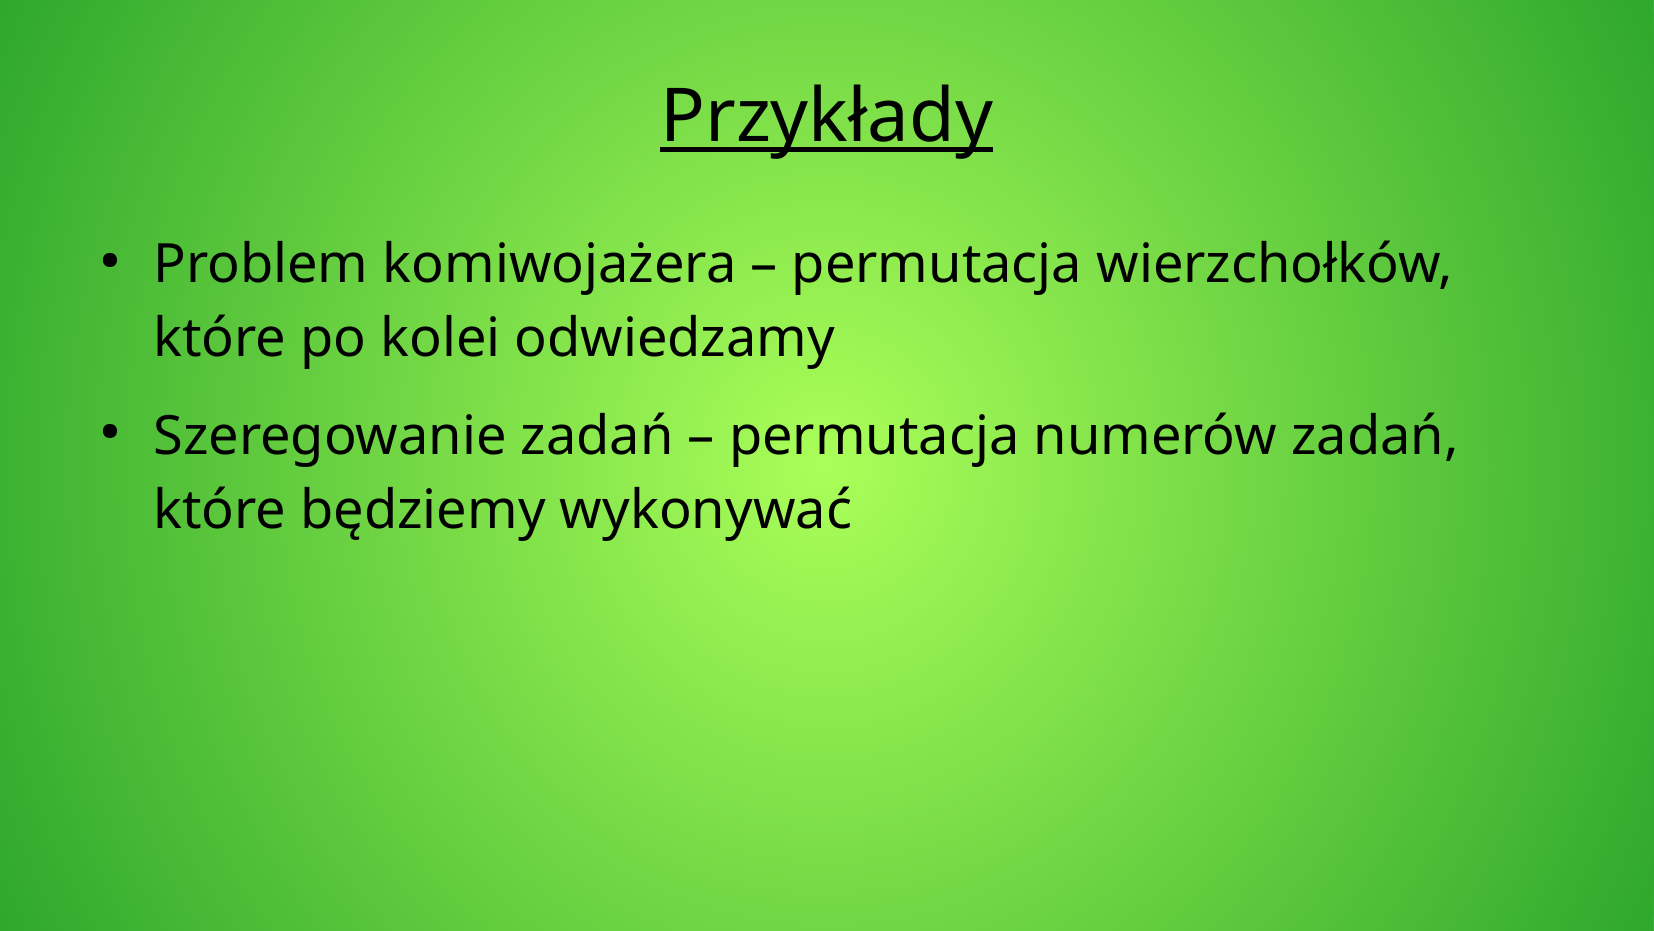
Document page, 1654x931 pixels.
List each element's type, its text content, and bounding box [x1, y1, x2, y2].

list Problem komiwojażera – permutacja wierzchołków, które po kolei odwiedzamy Szeregowanie zadań – permutacja numerów zadań, które będziemy wykonywać [82, 224, 1571, 764]
title Przykłady [82, 35, 1571, 189]
